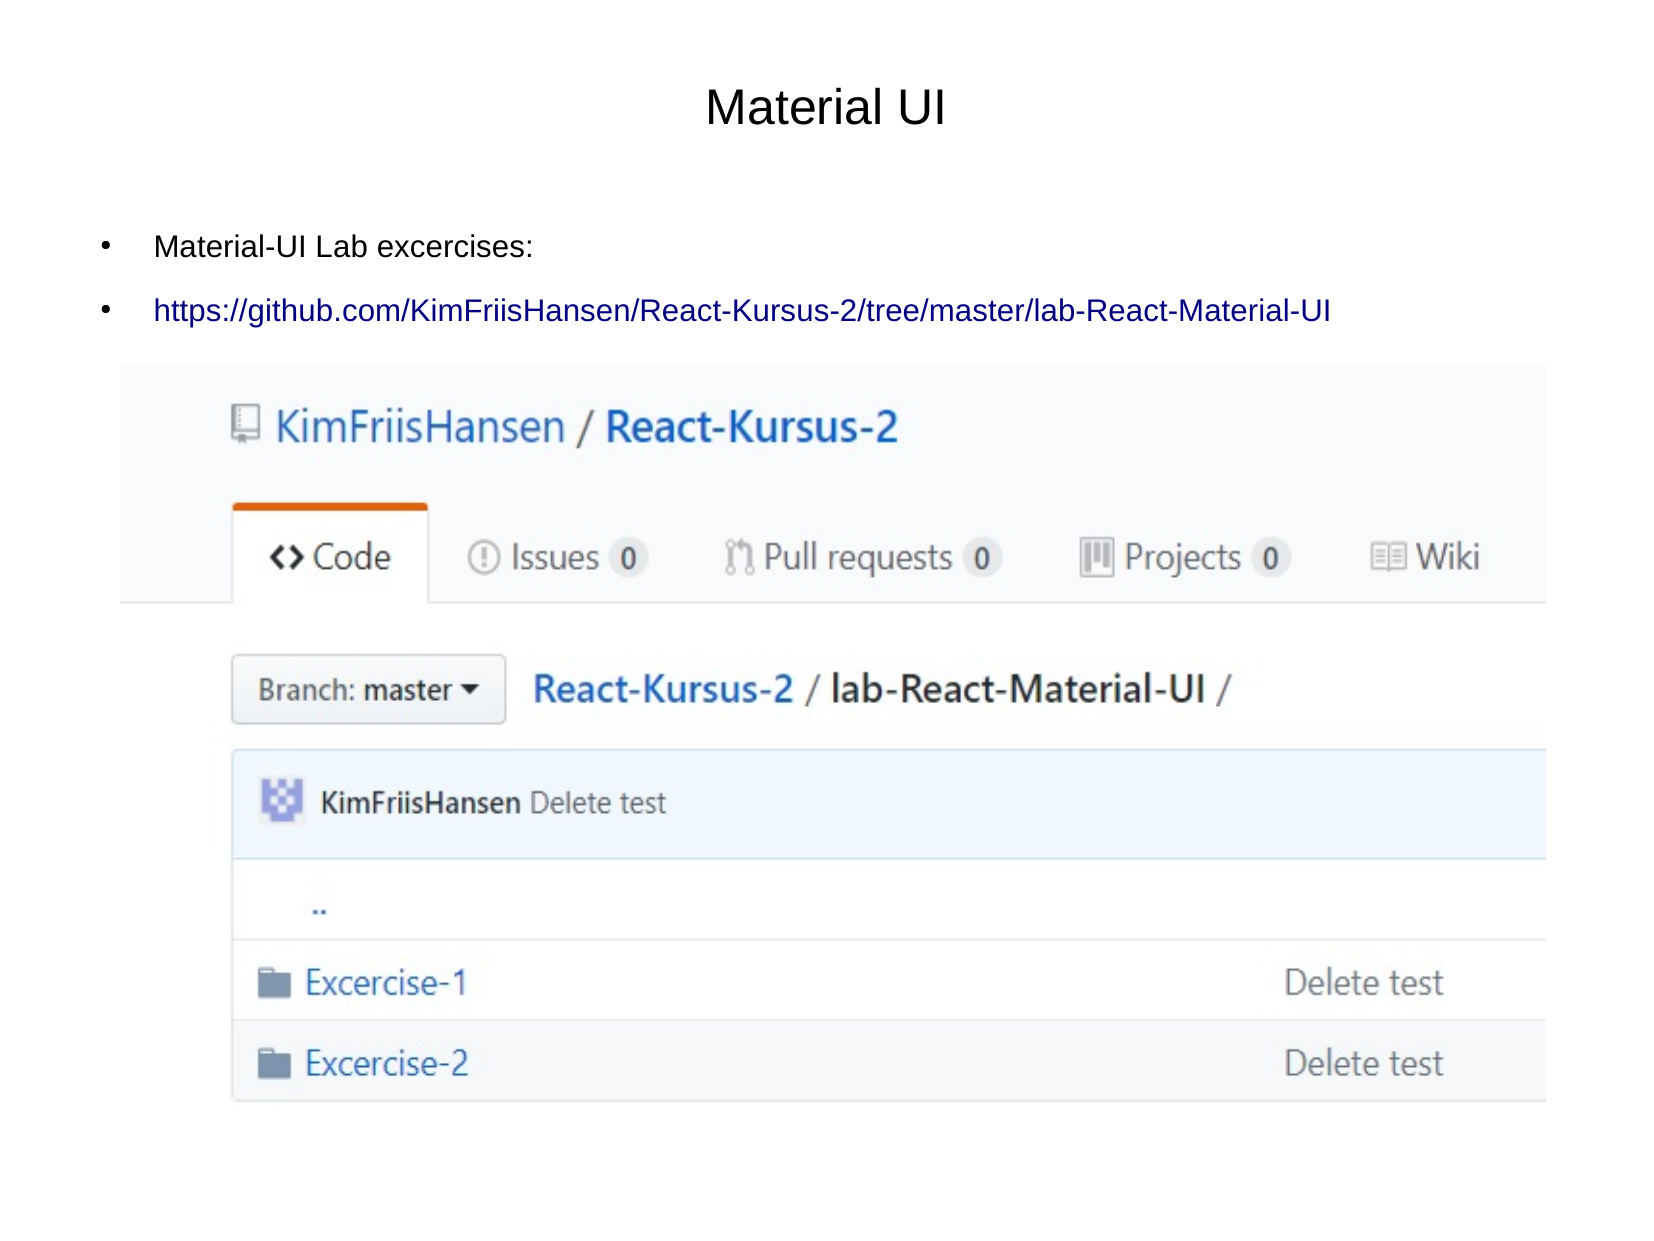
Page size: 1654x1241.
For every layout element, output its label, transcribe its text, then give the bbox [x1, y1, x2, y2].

title Material UI [82, 49, 1571, 165]
picture [120, 366, 1546, 1186]
list Material-UI Lab excercises: https://github.com/KimFriisHansen/React-Kursus-2/tree/master/lab-React-Material-UI [82, 165, 1571, 481]
